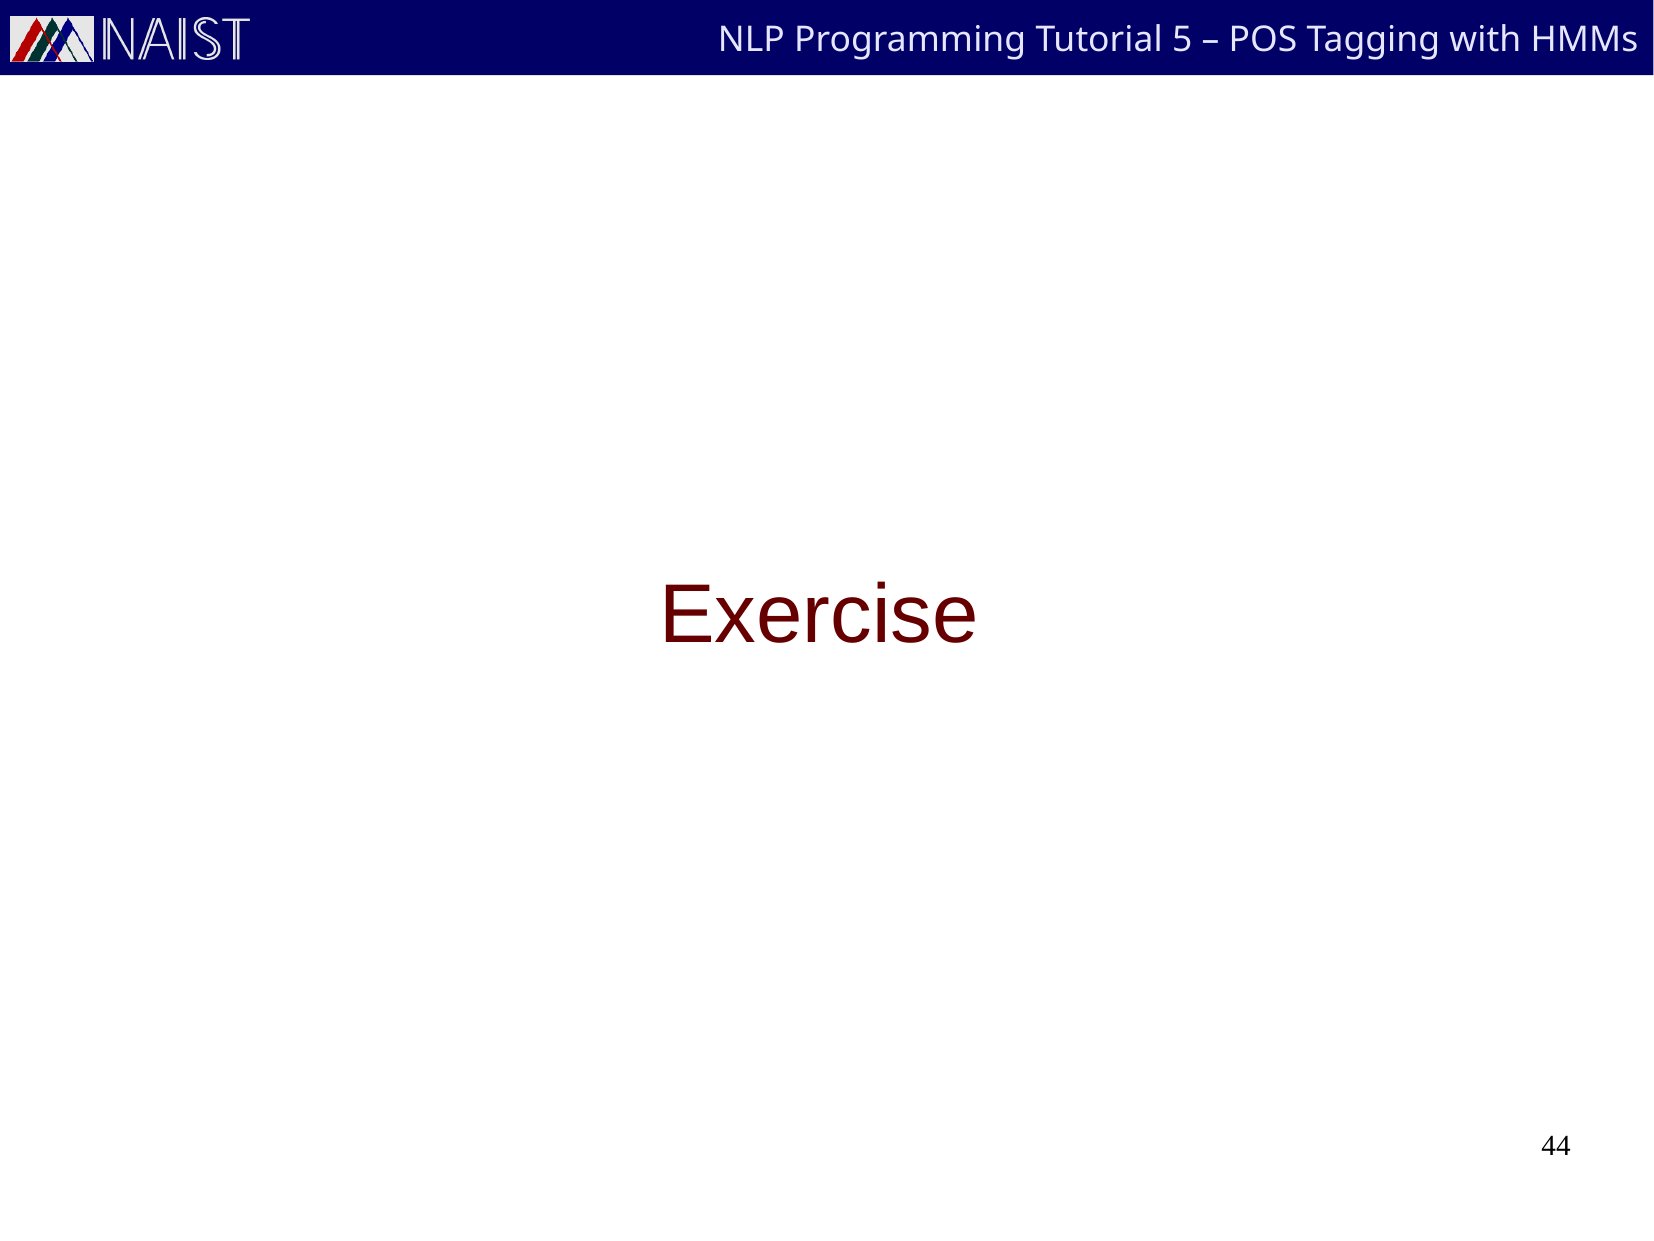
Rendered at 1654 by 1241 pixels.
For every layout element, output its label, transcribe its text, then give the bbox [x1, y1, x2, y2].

title Exercise [75, 518, 1564, 710]
picture [10, 16, 94, 62]
picture [102, 17, 251, 60]
